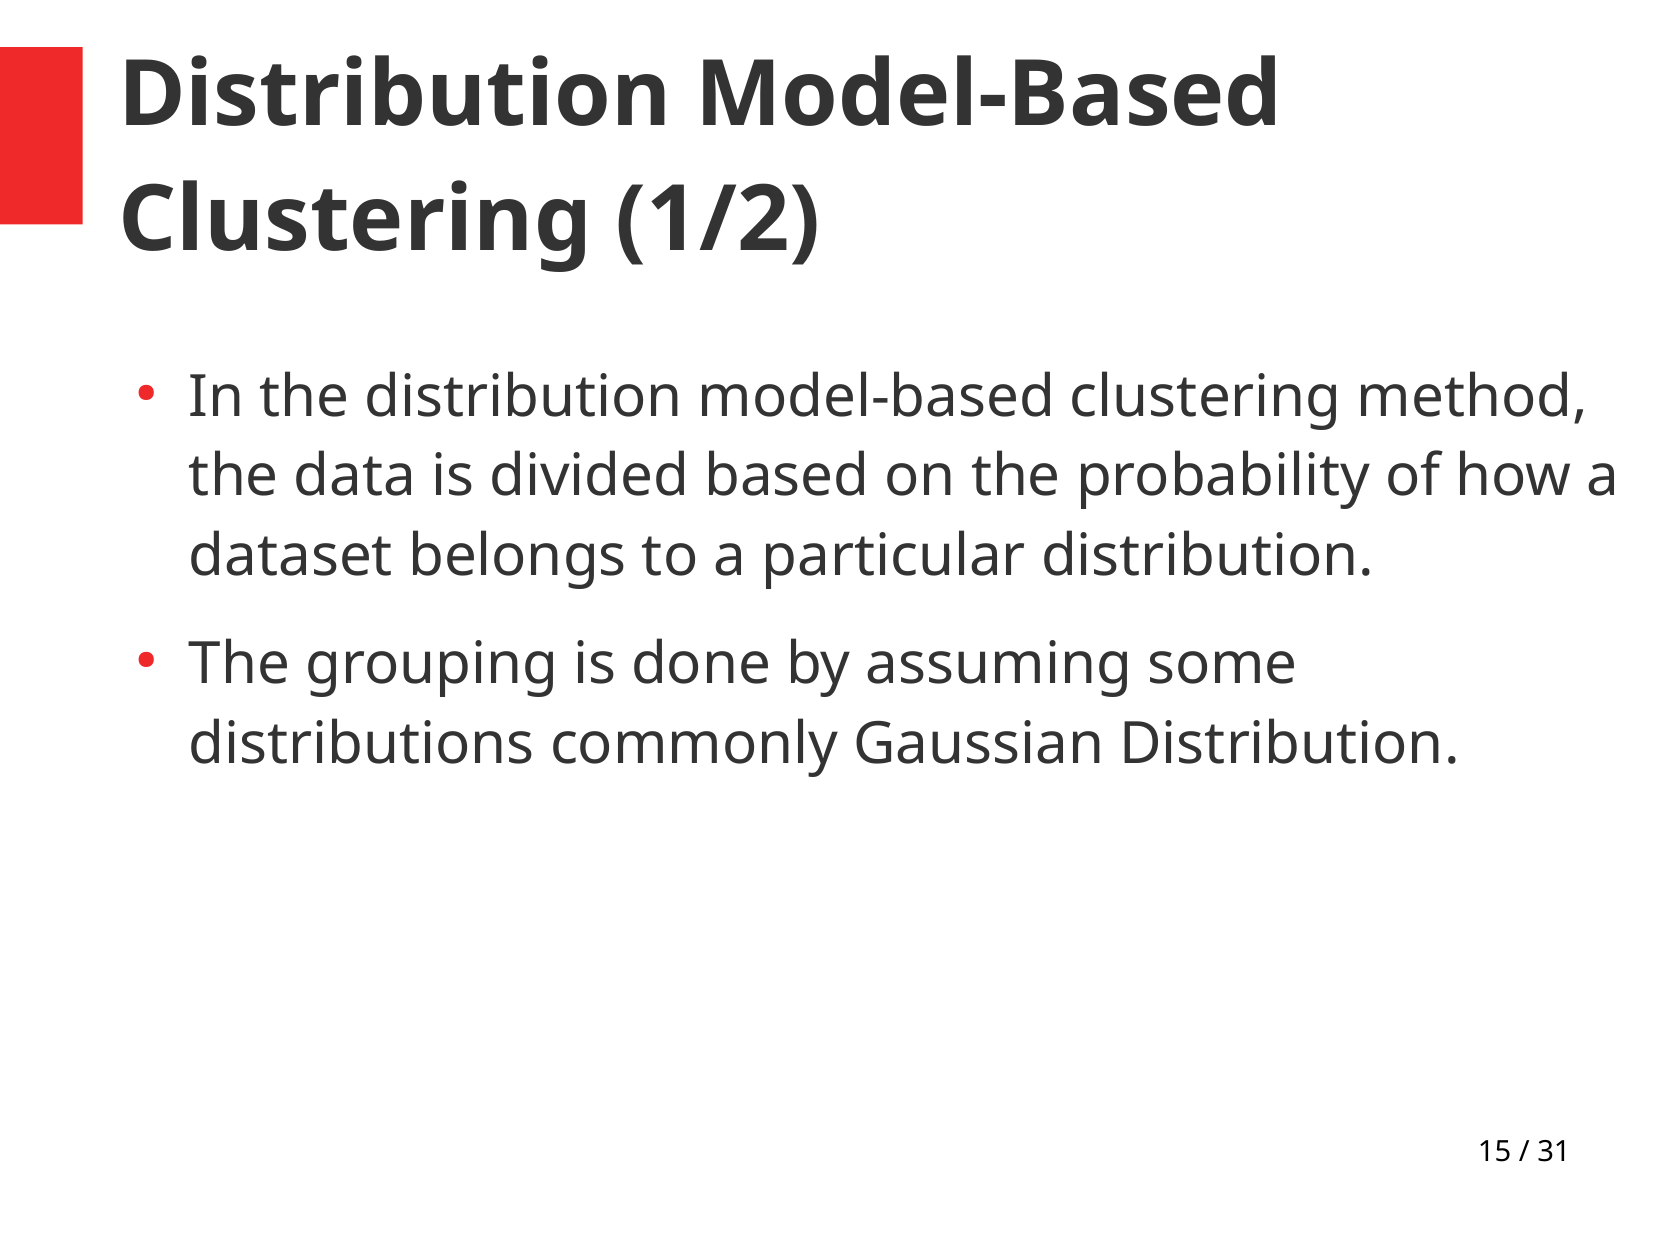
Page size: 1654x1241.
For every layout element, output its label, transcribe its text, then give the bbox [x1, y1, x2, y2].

list In the distribution model-based clustering method, the data is divided based on the probability of how a dataset belongs to a particular distribution. The grouping is done by assuming some distributions commonly Gaussian Distribution. [118, 354, 1642, 1074]
title Distribution Model-Based Clustering (1/2) [118, 28, 1571, 278]
